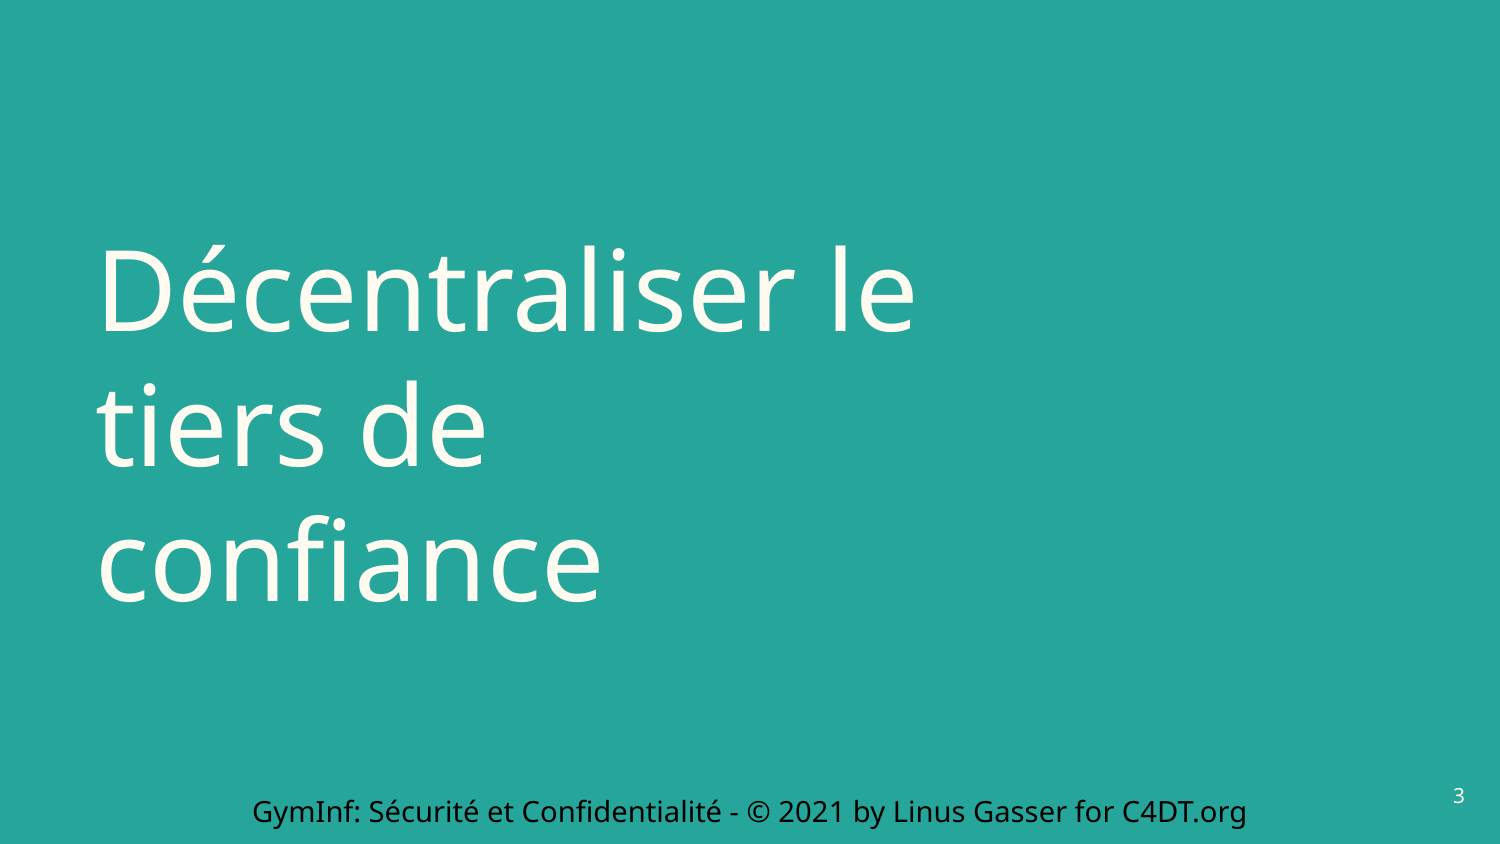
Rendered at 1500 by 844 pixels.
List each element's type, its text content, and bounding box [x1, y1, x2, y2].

title Décentraliser le tiers de confiance [80, 86, 1000, 758]
slide_number <number> [1389, 764, 1480, 830]
